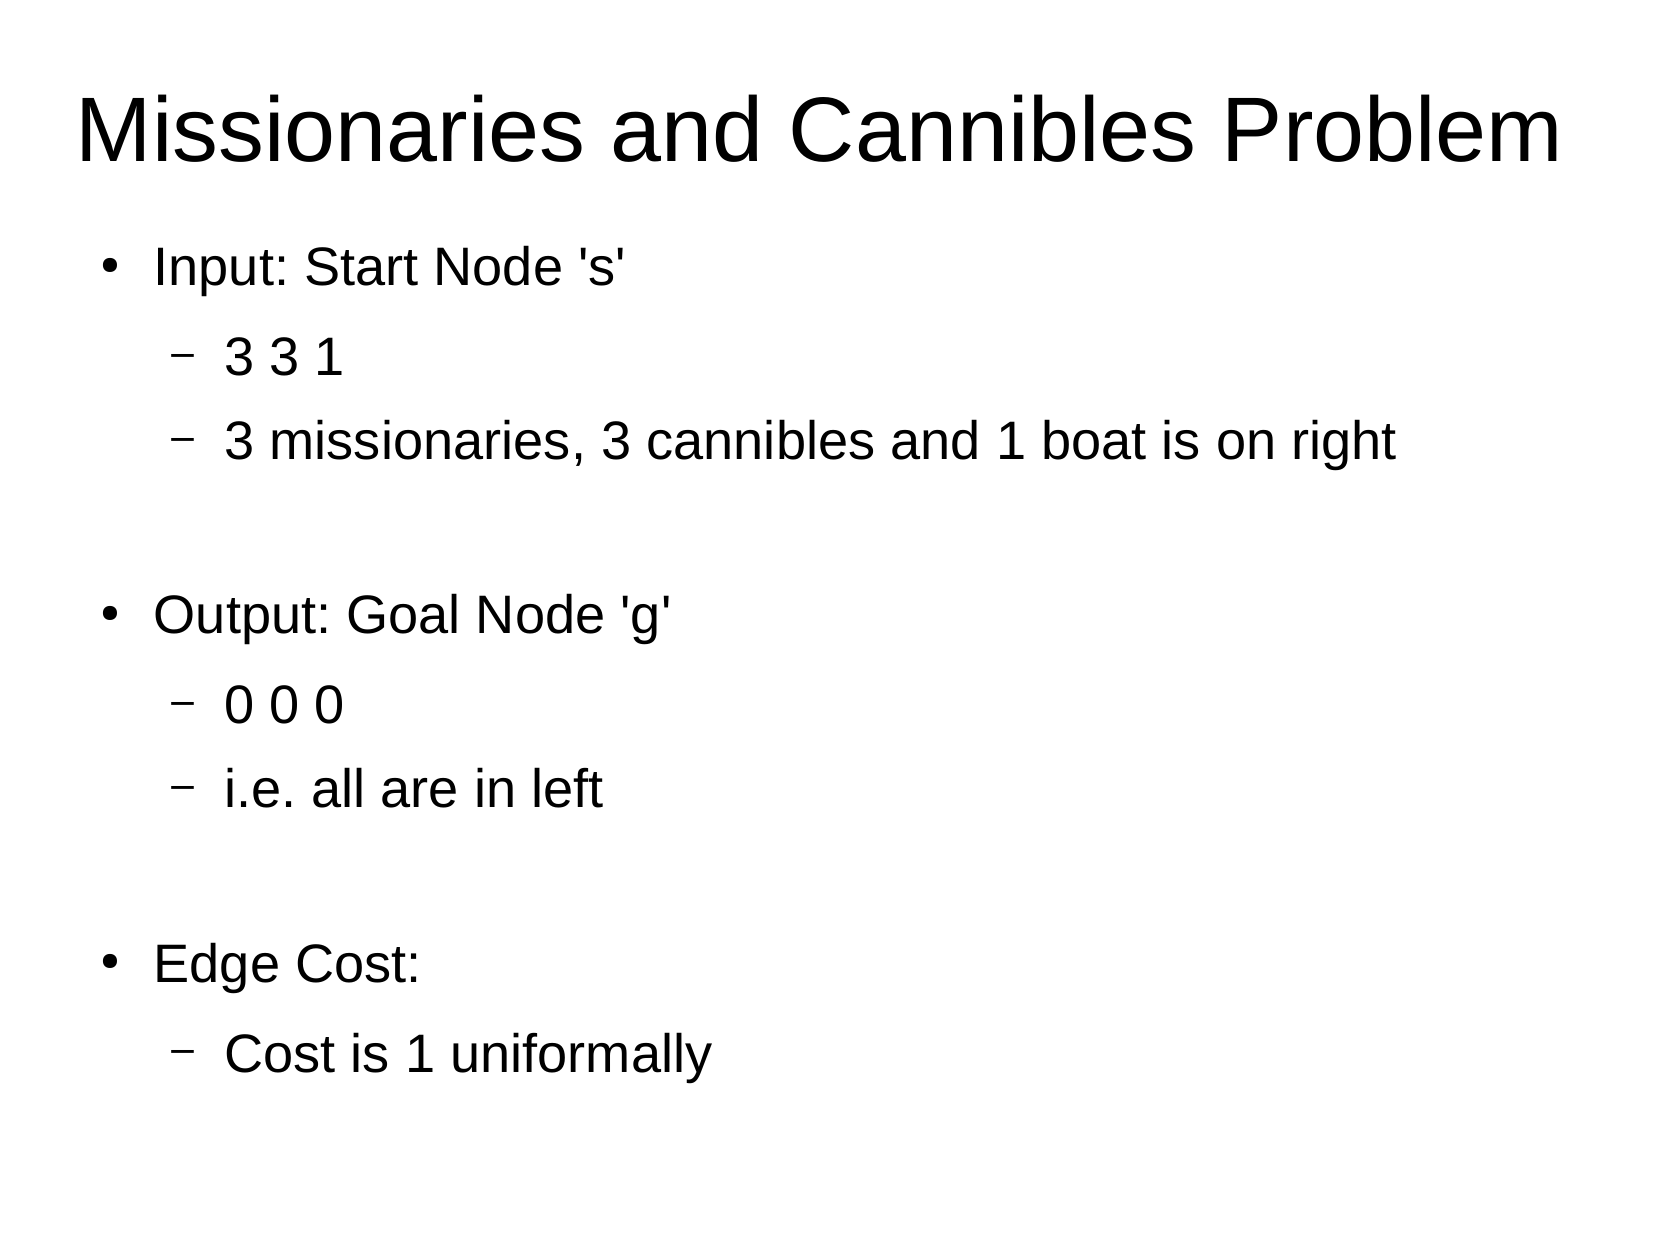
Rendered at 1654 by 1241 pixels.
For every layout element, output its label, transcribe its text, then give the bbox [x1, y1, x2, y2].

list Input: Start Node 's' 3 3 1 3 missionaries, 3 cannibles and 1 boat is on right Output: Goal Node 'g' 0 0 0 i.e. all are in left Edge Cost: Cost is 1 uniformally [82, 236, 1538, 1205]
title Missionaries and Cannibles Problem [64, 25, 1577, 233]
